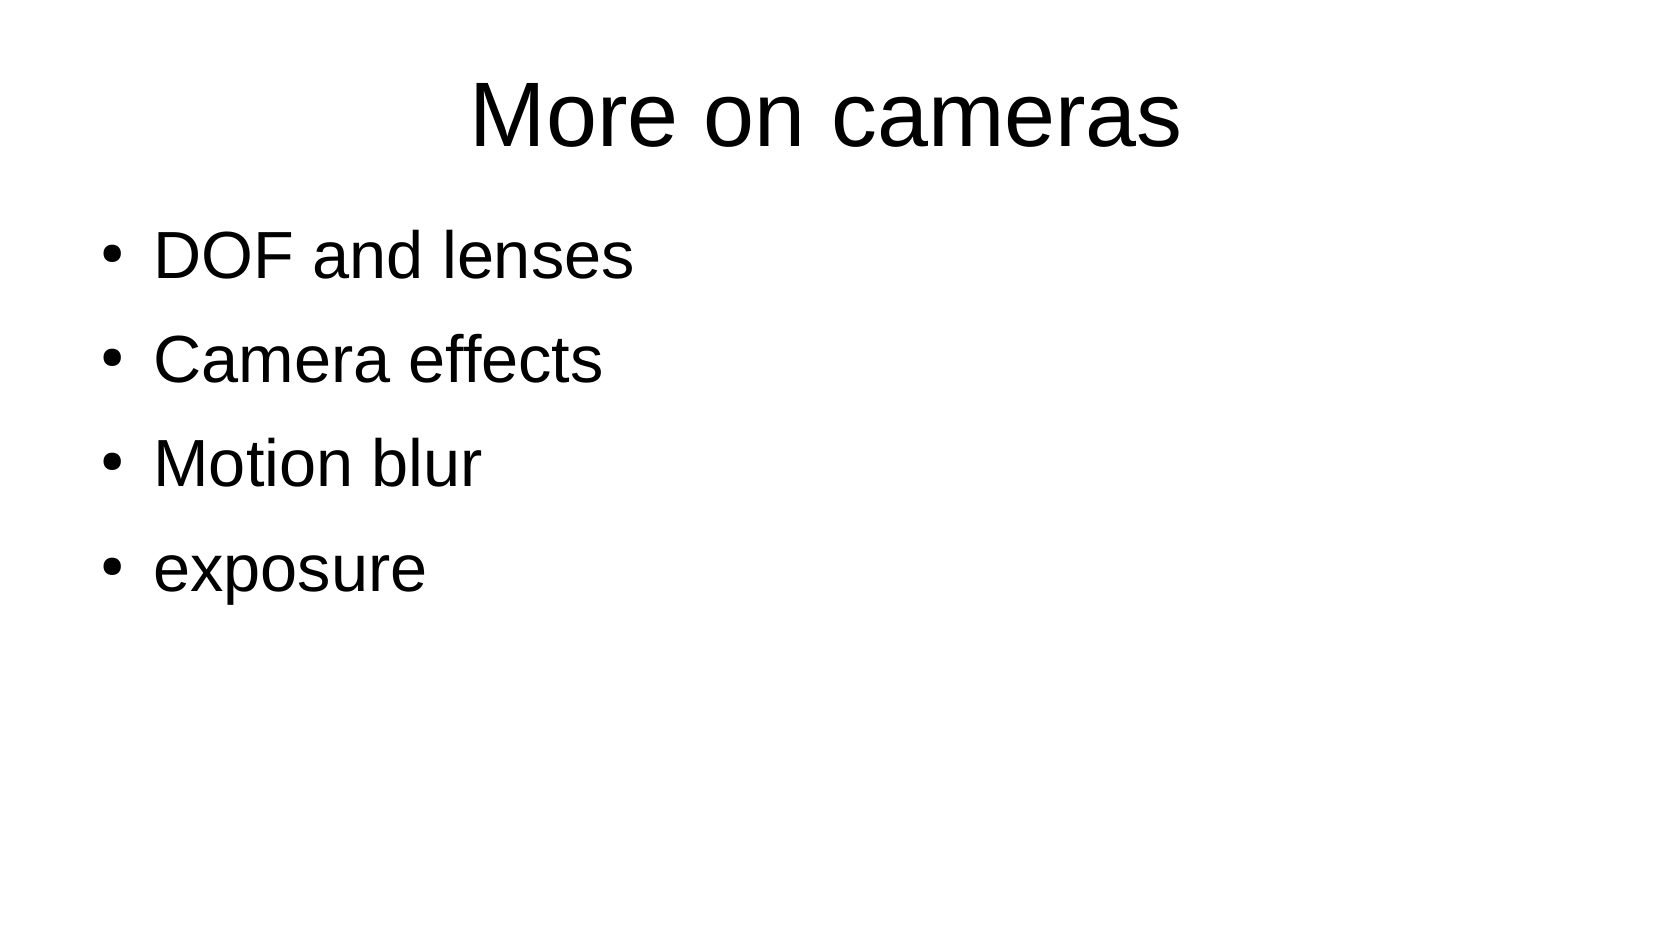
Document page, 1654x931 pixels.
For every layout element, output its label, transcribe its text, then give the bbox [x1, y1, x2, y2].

list DOF and lenses Camera effects Motion blur exposure [82, 217, 1571, 758]
title More on cameras [82, 37, 1571, 193]
